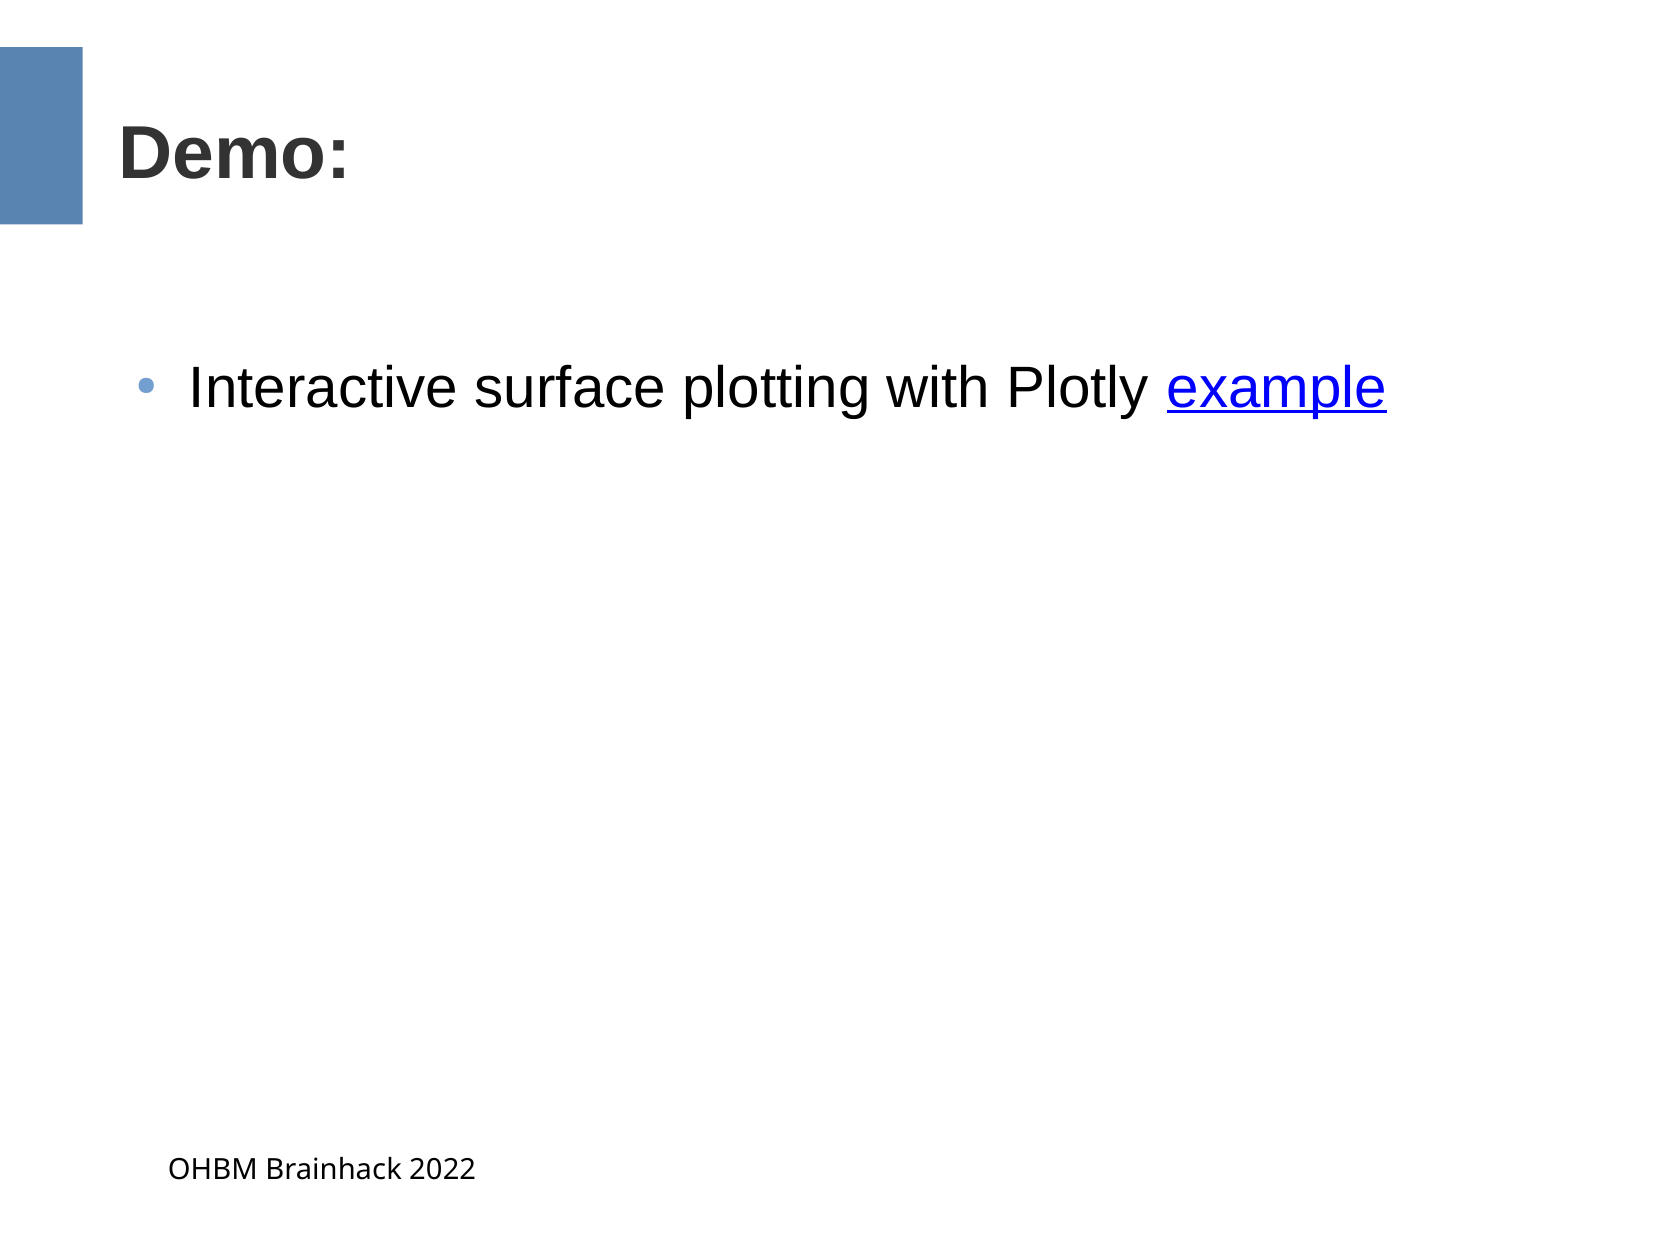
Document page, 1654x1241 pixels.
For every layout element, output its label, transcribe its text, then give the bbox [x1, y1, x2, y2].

title Demo: [118, 49, 1571, 257]
list Interactive surface plotting with Plotly example [118, 354, 1536, 1074]
